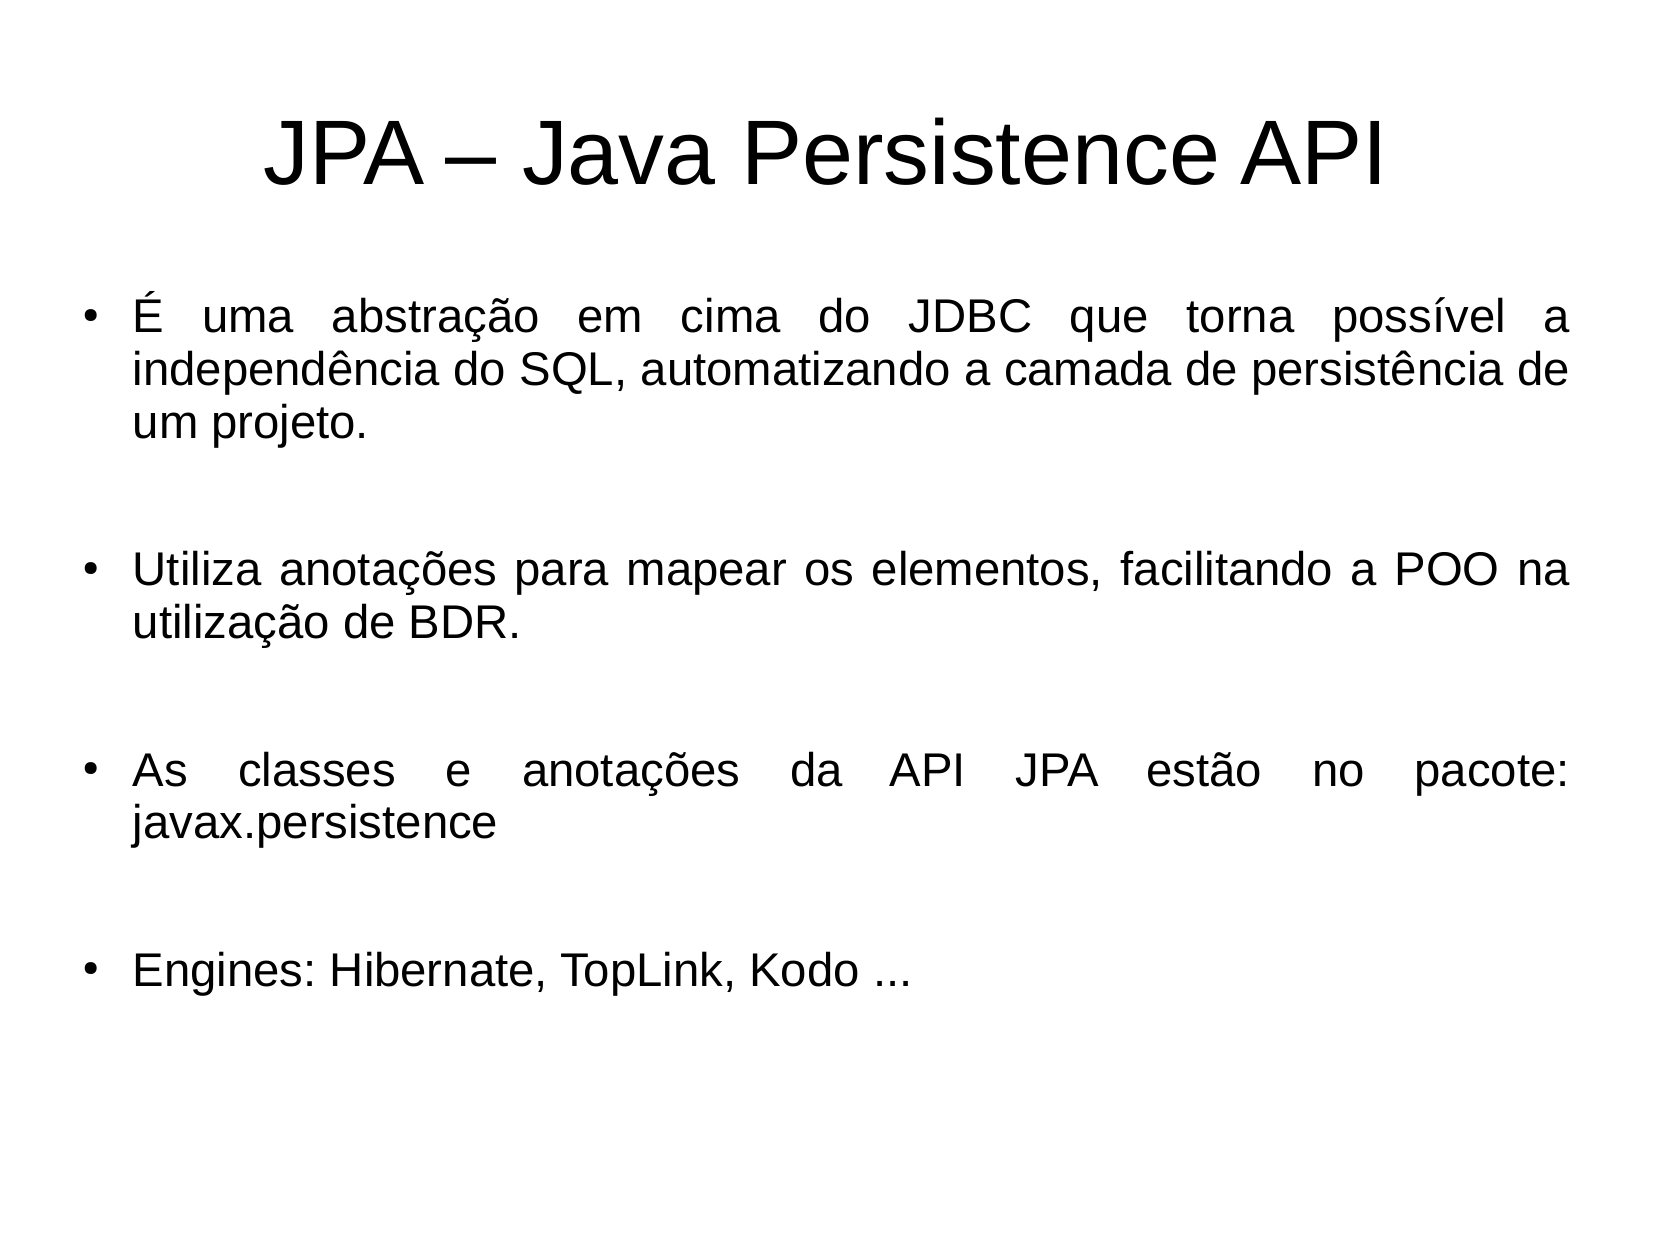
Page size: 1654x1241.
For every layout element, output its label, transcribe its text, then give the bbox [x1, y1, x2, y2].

title JPA – Java Persistence API [82, 49, 1571, 257]
list É uma abstração em cima do JDBC que torna possível a independência do SQL, automatizando a camada de persistência de um projeto. Utiliza anotações para mapear os elementos, facilitando a POO na utilização de BDR. As classes e anotações da API JPA estão no pacote: javax.persistence Engines: Hibernate, TopLink, Kodo ... [82, 290, 1571, 1010]
